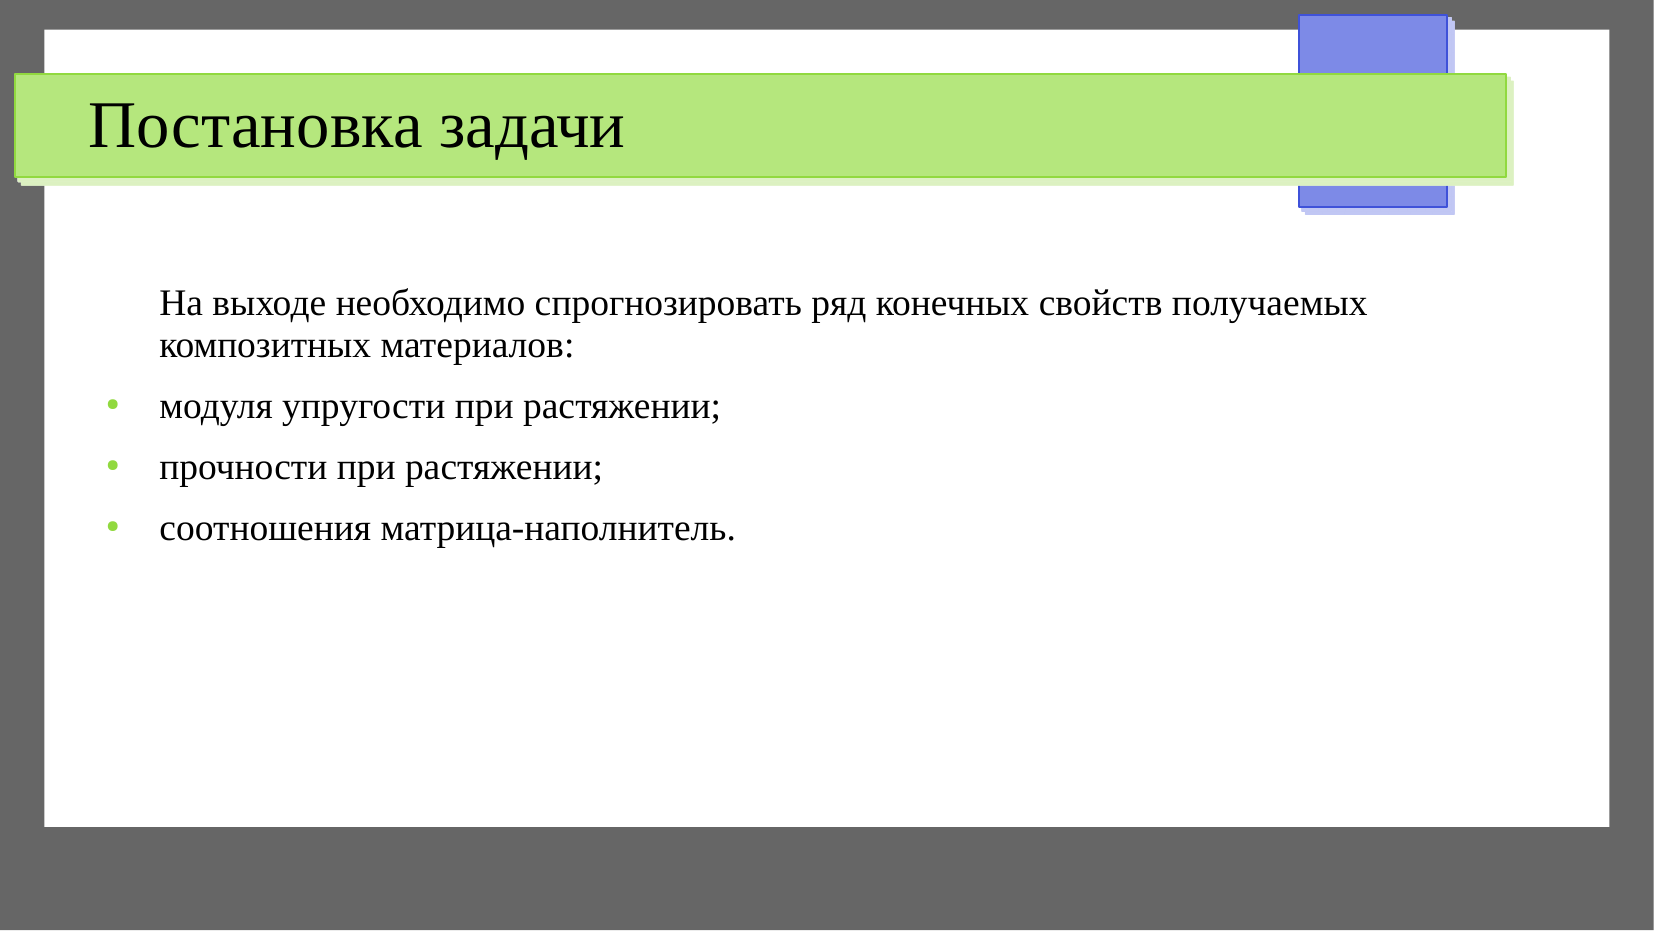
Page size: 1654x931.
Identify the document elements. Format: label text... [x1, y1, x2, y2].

title Постановка задачи [88, 73, 1506, 178]
list На выходе необходимо спрогнозировать ряд конечных свойств получаемых композитных материалов: модуля упругости при растяжении; прочности при растяжении; соотношения матрица-наполнитель. [88, 221, 1565, 813]
